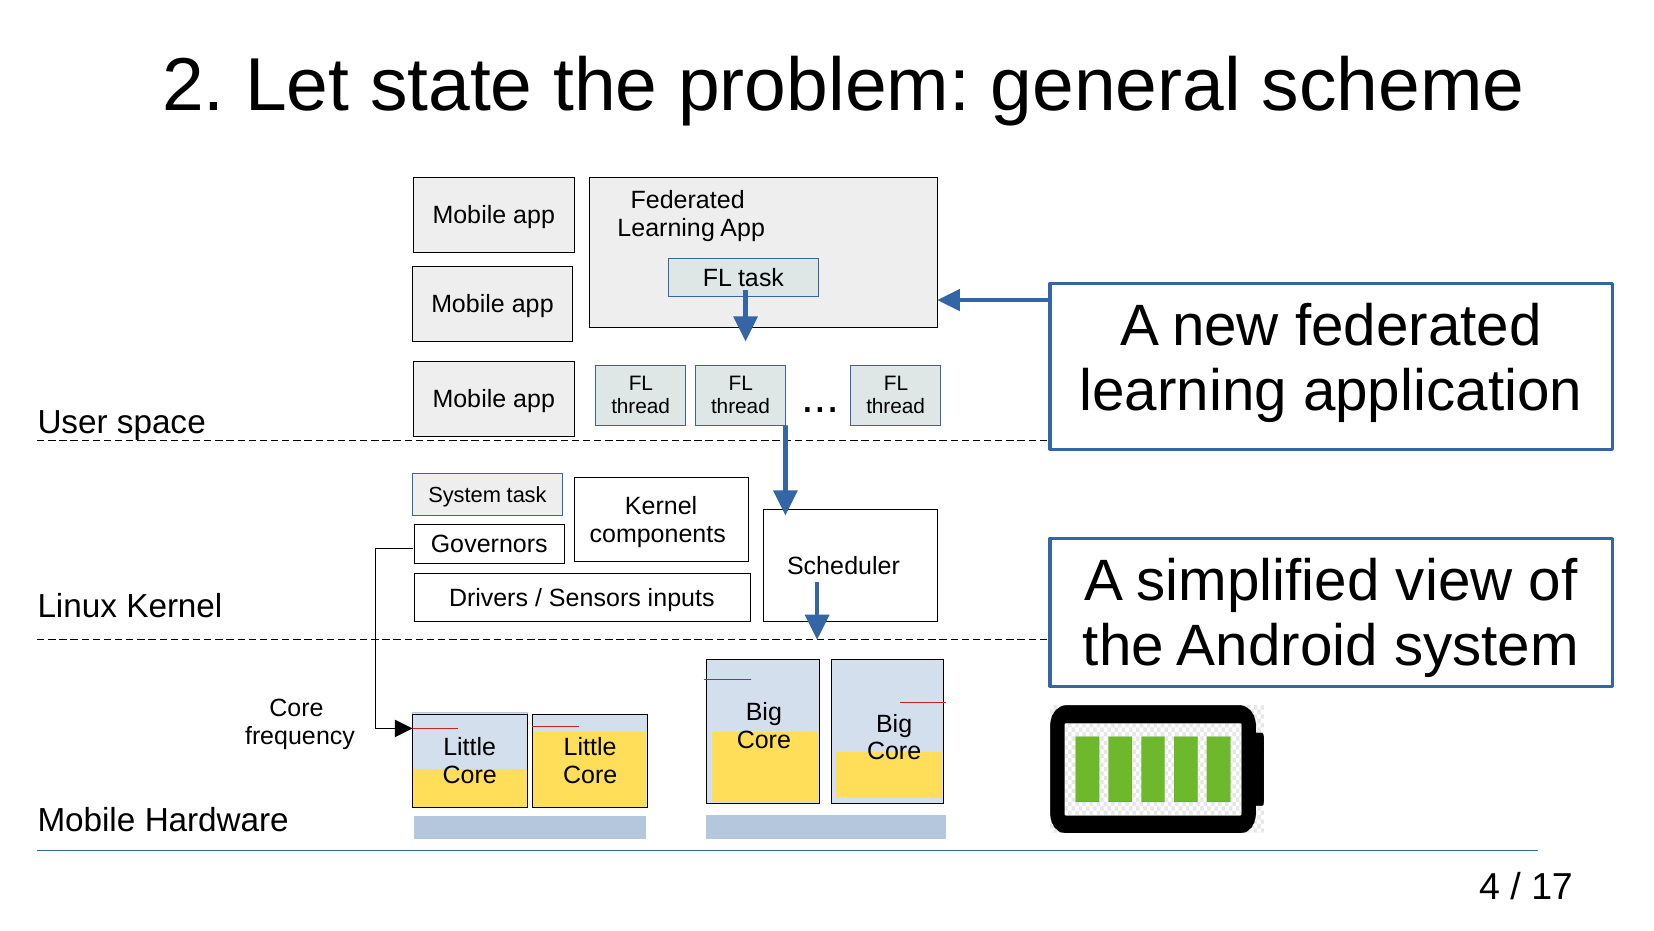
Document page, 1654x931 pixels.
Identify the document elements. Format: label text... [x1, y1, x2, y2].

text_box Core frequency [225, 702, 376, 741]
text_box [831, 659, 944, 804]
text_box Little Core [532, 714, 648, 808]
text_box FL thread [850, 365, 941, 426]
text_box [706, 815, 946, 839]
text_box Little Core [412, 714, 528, 808]
text_box A new federated learning application [1050, 283, 1613, 450]
text_box Mobile app [412, 266, 573, 342]
text_box [589, 177, 938, 328]
text_box FL thread [695, 365, 786, 426]
text_box Mobile app [413, 361, 575, 437]
text_box FL task [668, 258, 819, 297]
text_box ... [781, 359, 859, 435]
text_box Mobile app [413, 177, 575, 253]
text_box FL thread [595, 365, 686, 426]
text_box Federated Learning App [599, 195, 784, 233]
text_box Drivers / Sensors inputs [414, 573, 751, 622]
text_box Big Core [836, 690, 952, 784]
text_box Mobile Hardware [37, 789, 376, 851]
text_box [414, 816, 646, 839]
title 2. Let state the problem: general scheme [150, 0, 1538, 169]
text_box Big Core [706, 679, 822, 772]
text_box System task [412, 473, 563, 516]
text_box 4 / 17 [1464, 858, 1652, 929]
text_box Kernel components [574, 477, 749, 562]
text_box Governors [414, 524, 565, 564]
text_box [706, 772, 820, 804]
text_box [706, 659, 820, 679]
text_box User space [37, 403, 301, 441]
picture [1050, 705, 1264, 833]
text_box Scheduler [763, 509, 938, 622]
text_box Linux Kernel [37, 586, 301, 625]
text_box A simplified view of the Android system [1050, 538, 1613, 687]
